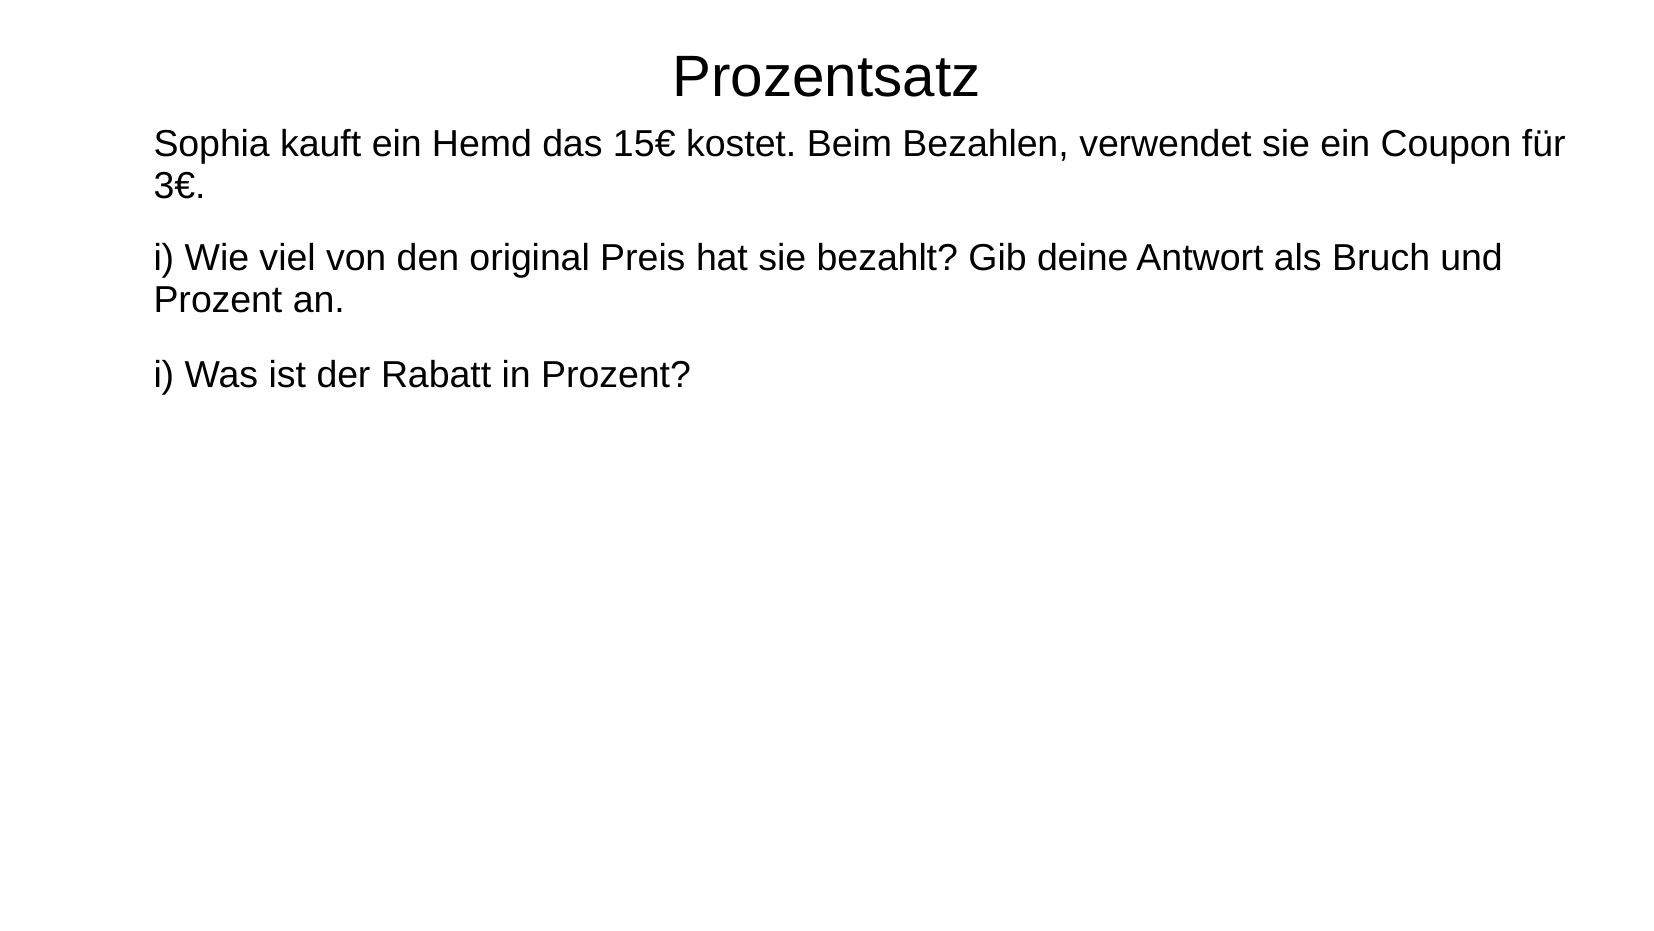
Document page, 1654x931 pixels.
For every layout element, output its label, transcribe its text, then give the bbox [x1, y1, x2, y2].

list Sophia kauft ein Hemd das 15€ kostet. Beim Bezahlen, verwendet sie ein Coupon für 3€. i) Wie viel von den original Preis hat sie bezahlt? Gib deine Antwort als Bruch und Prozent an. i) Was ist der Rabatt in Prozent? [82, 123, 1571, 662]
title Prozentsatz [82, 29, 1571, 123]
